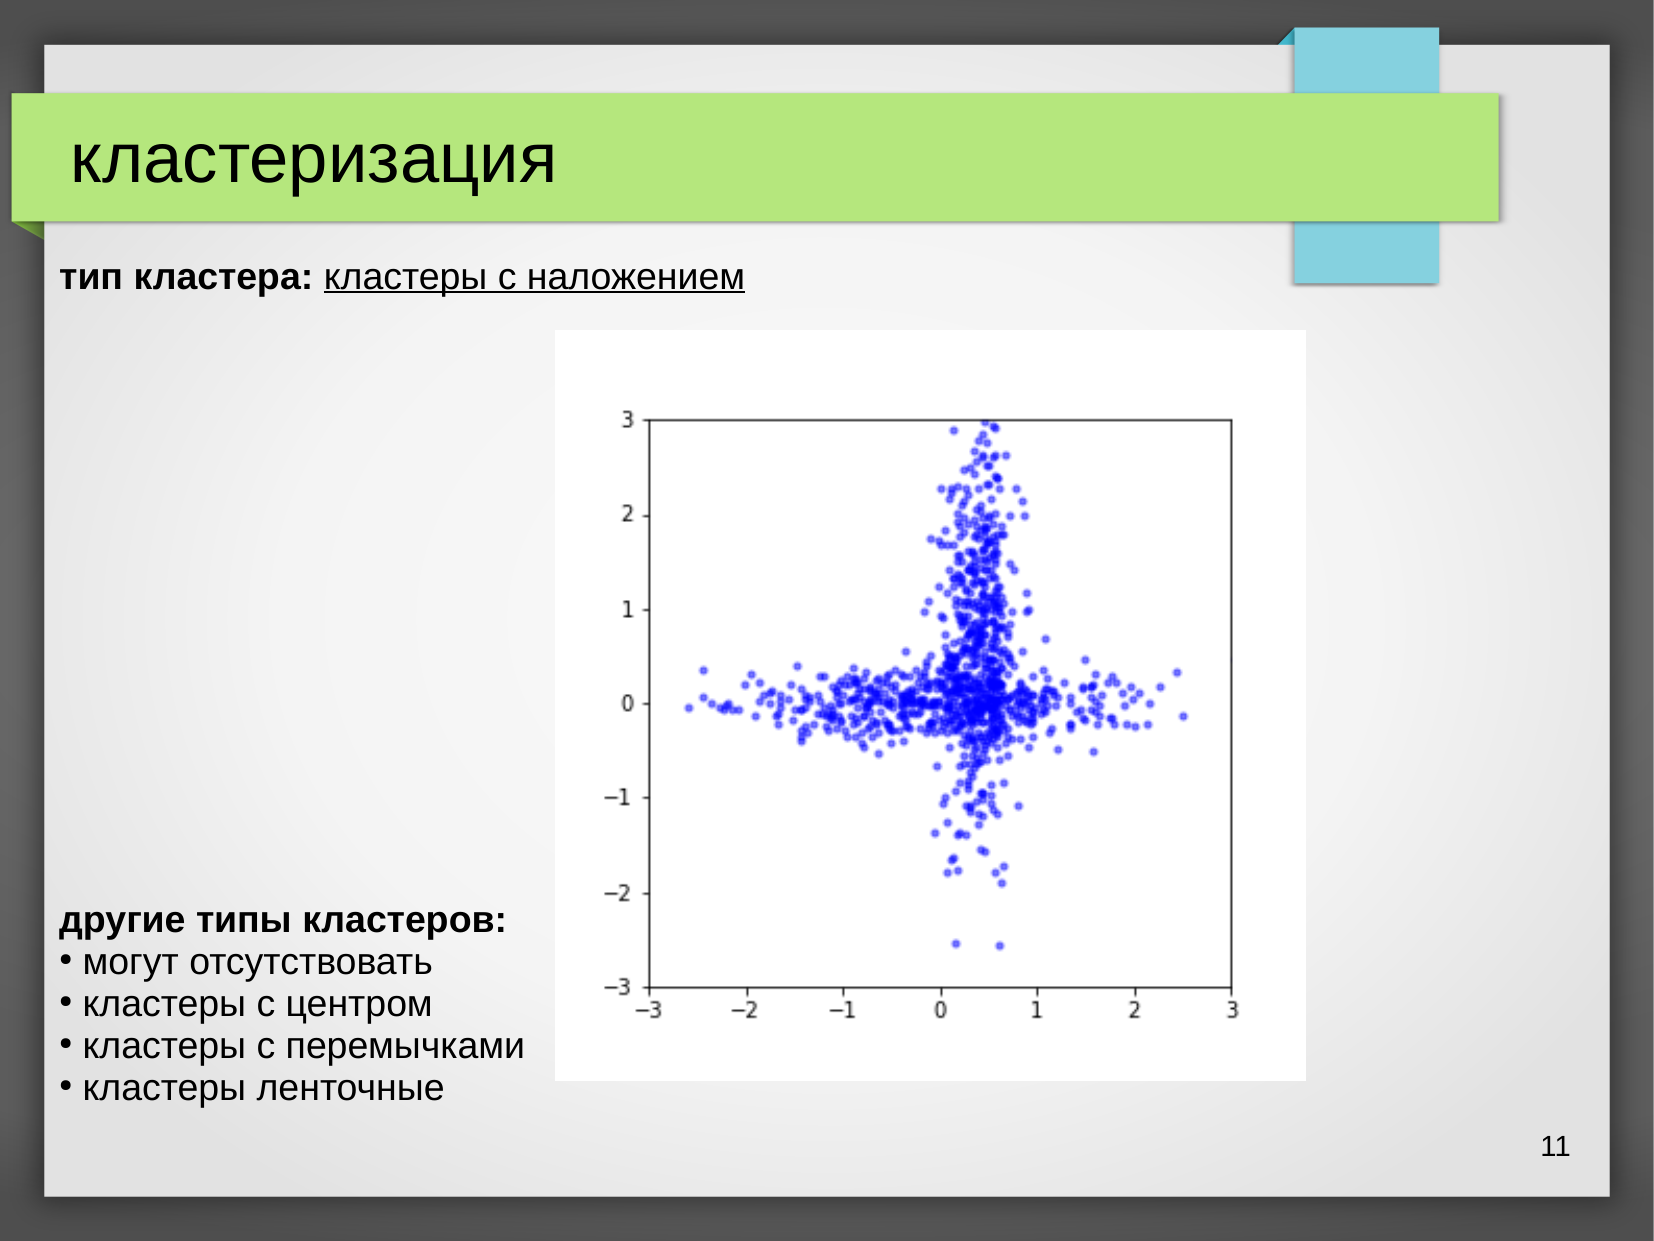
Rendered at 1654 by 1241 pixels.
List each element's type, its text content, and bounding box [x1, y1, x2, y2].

picture [0, 0, 1654, 1241]
subtitle тип кластера: кластеры с наложением [59, 209, 910, 343]
text_box другие типы кластеров: могут отсутствовать кластеры с центром кластеры с перемычками кластеры ленточные [59, 874, 591, 1175]
title кластеризация [70, 118, 1205, 199]
